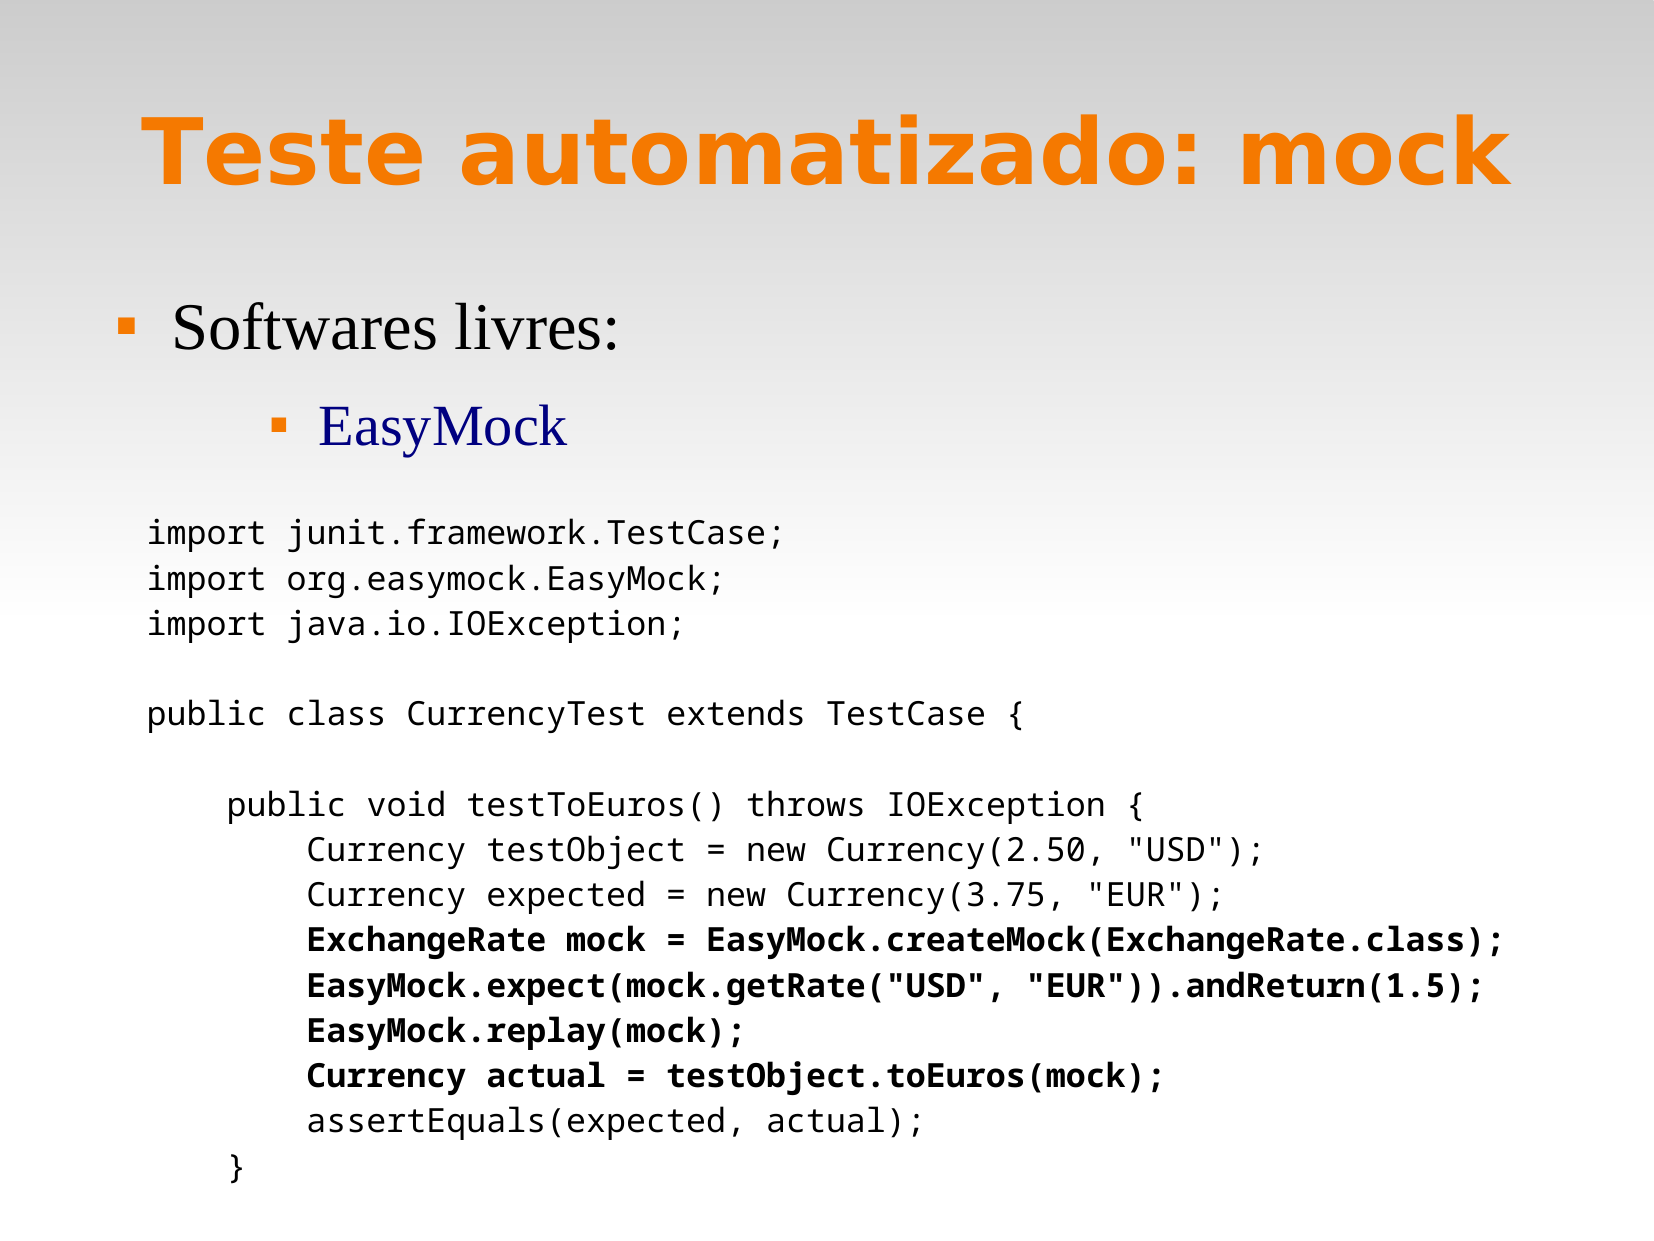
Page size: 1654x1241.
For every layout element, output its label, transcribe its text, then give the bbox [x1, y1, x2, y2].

text_box import junit.framework.TestCase; import org.easymock.EasyMock; import java.io.IOException; public class CurrencyTest extends TestCase { public void testToEuros() throws IOException { Currency testObject = new Currency(2.50, "USD"); Currency expected = new Currency(3.75, "EUR"); ExchangeRate mock = EasyMock.createMock(ExchangeRate.class); EasyMock.expect(mock.getRate("USD", "EUR")).andReturn(1.5); EasyMock.replay(mock); Currency actual = testObject.toEuros(mock); assertEquals(expected, actual); } } [131, 501, 1522, 1172]
list Softwares livres: EasyMock [82, 290, 1571, 532]
title Teste automatizado: mock [82, 56, 1571, 250]
